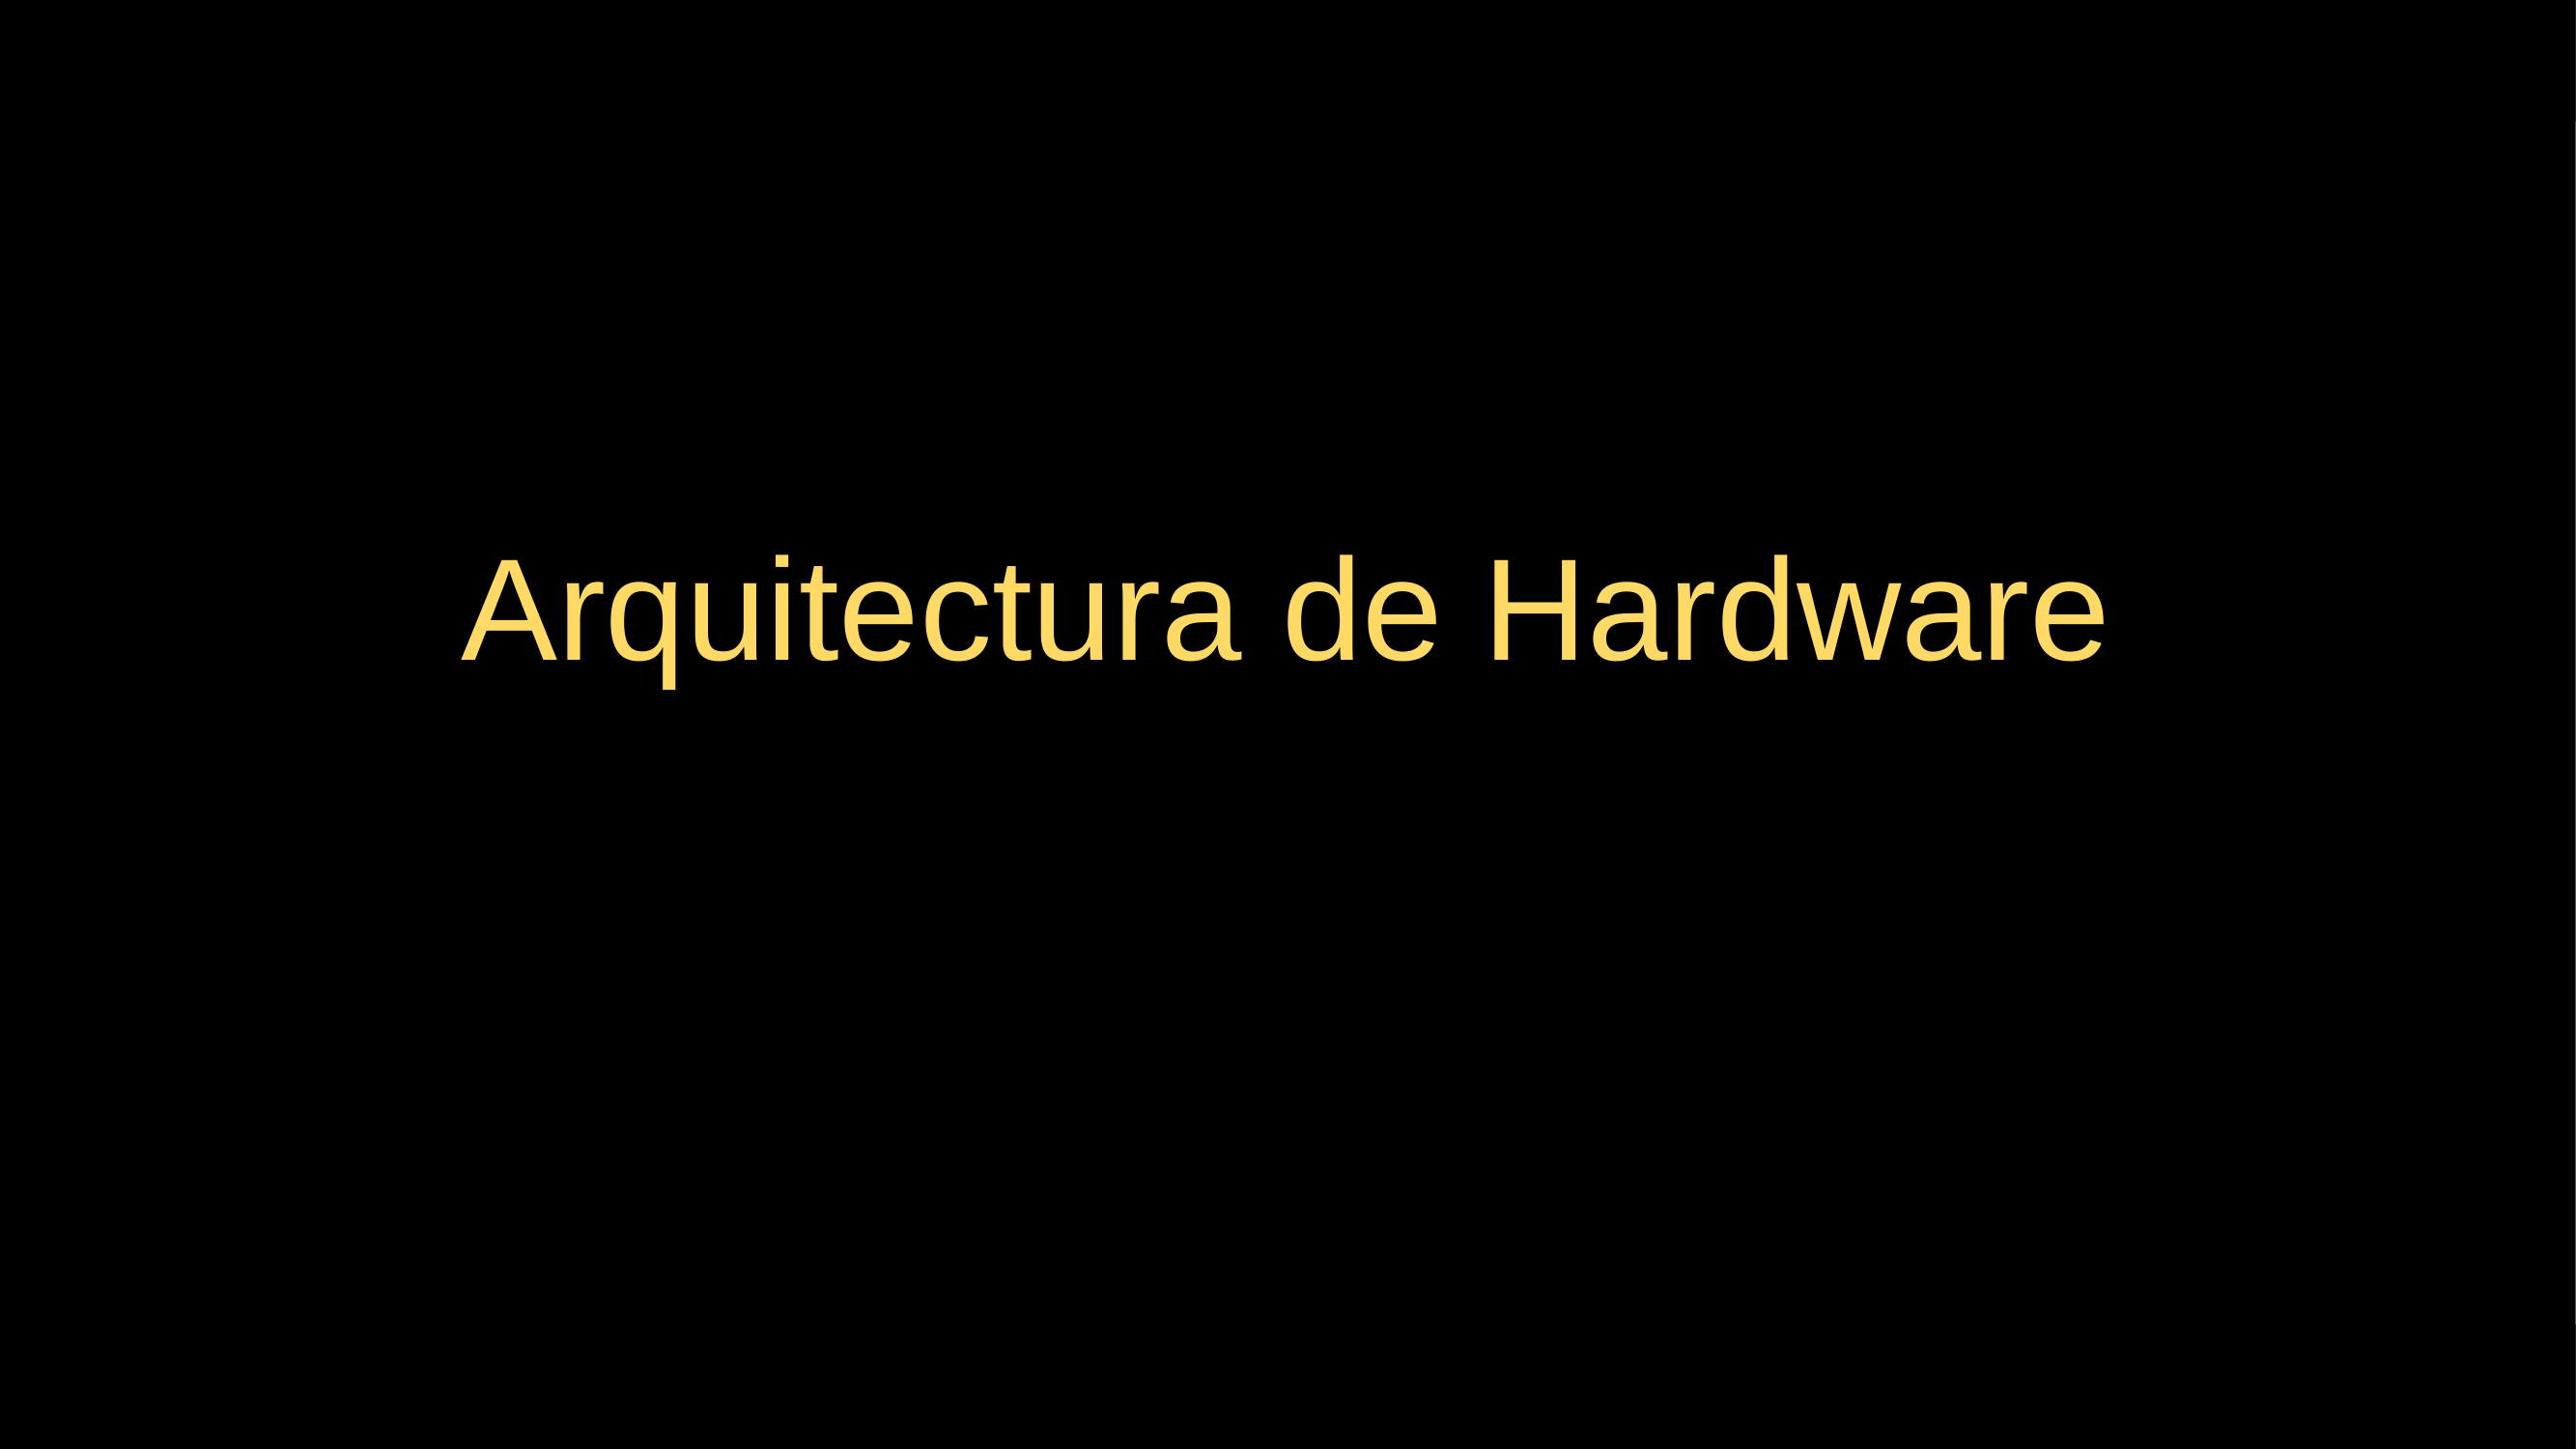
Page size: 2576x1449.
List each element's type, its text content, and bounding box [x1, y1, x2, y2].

title Arquitectura de Hardware [183, 411, 2391, 793]
